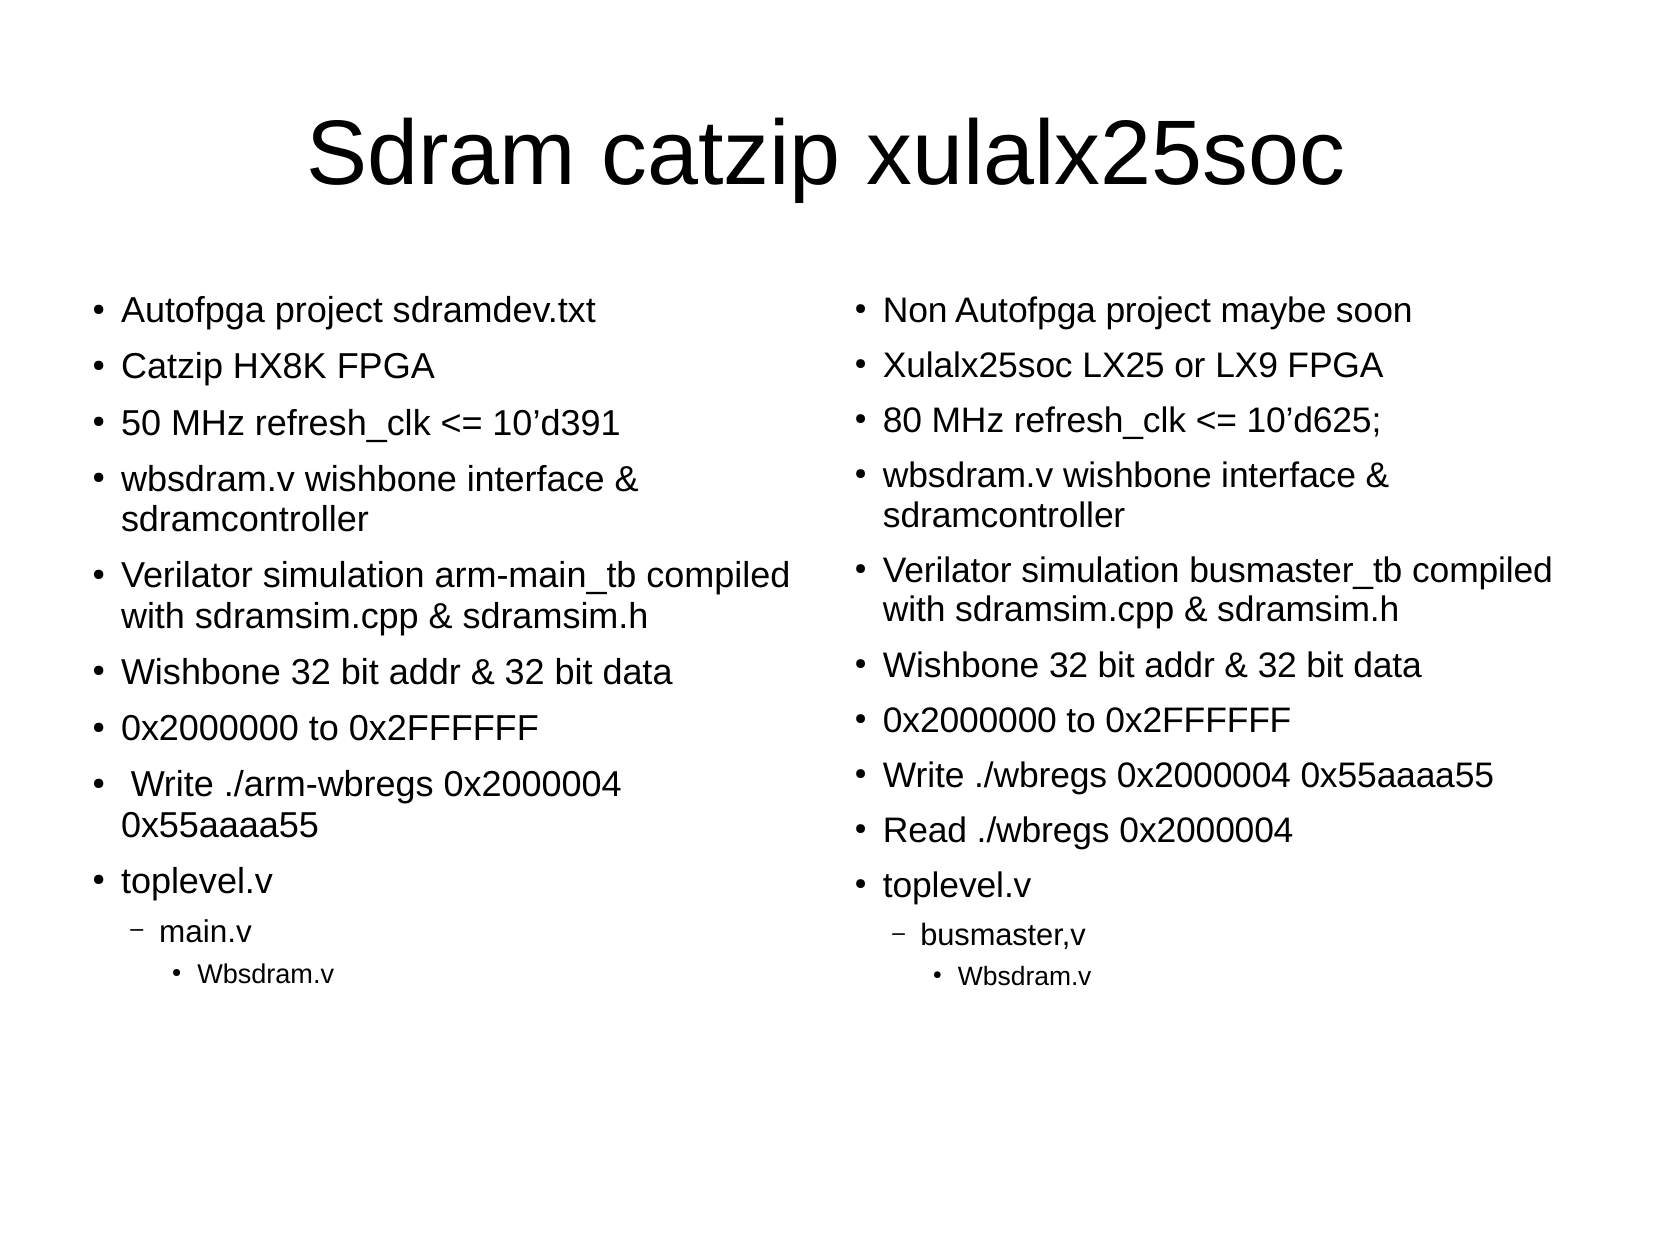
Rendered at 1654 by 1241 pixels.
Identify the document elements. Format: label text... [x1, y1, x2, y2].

list Non Autofpga project maybe soon Xulalx25soc LX25 or LX9 FPGA 80 MHz refresh_clk <= 10’d625; wbsdram.v wishbone interface & sdramcontroller Verilator simulation busmaster_tb compiled with sdramsim.cpp & sdramsim.h Wishbone 32 bit addr & 32 bit data 0x2000000 to 0x2FFFFFF Write ./wbregs 0x2000004 0x55aaaa55 Read ./wbregs 0x2000004 toplevel.v busmaster,v Wbsdram.v [845, 290, 1572, 1010]
title Sdram catzip xulalx25soc [82, 49, 1571, 257]
list Autofpga project sdramdev.txt Catzip HX8K FPGA 50 MHz refresh_clk <= 10’d391 wbsdram.v wishbone interface & sdramcontroller Verilator simulation arm-main_tb compiled with sdramsim.cpp & sdramsim.h Wishbone 32 bit addr & 32 bit data 0x2000000 to 0x2FFFFFF Write ./arm-wbregs 0x2000004 0x55aaaa55 toplevel.v main.v Wbsdram.v [82, 290, 809, 1010]
